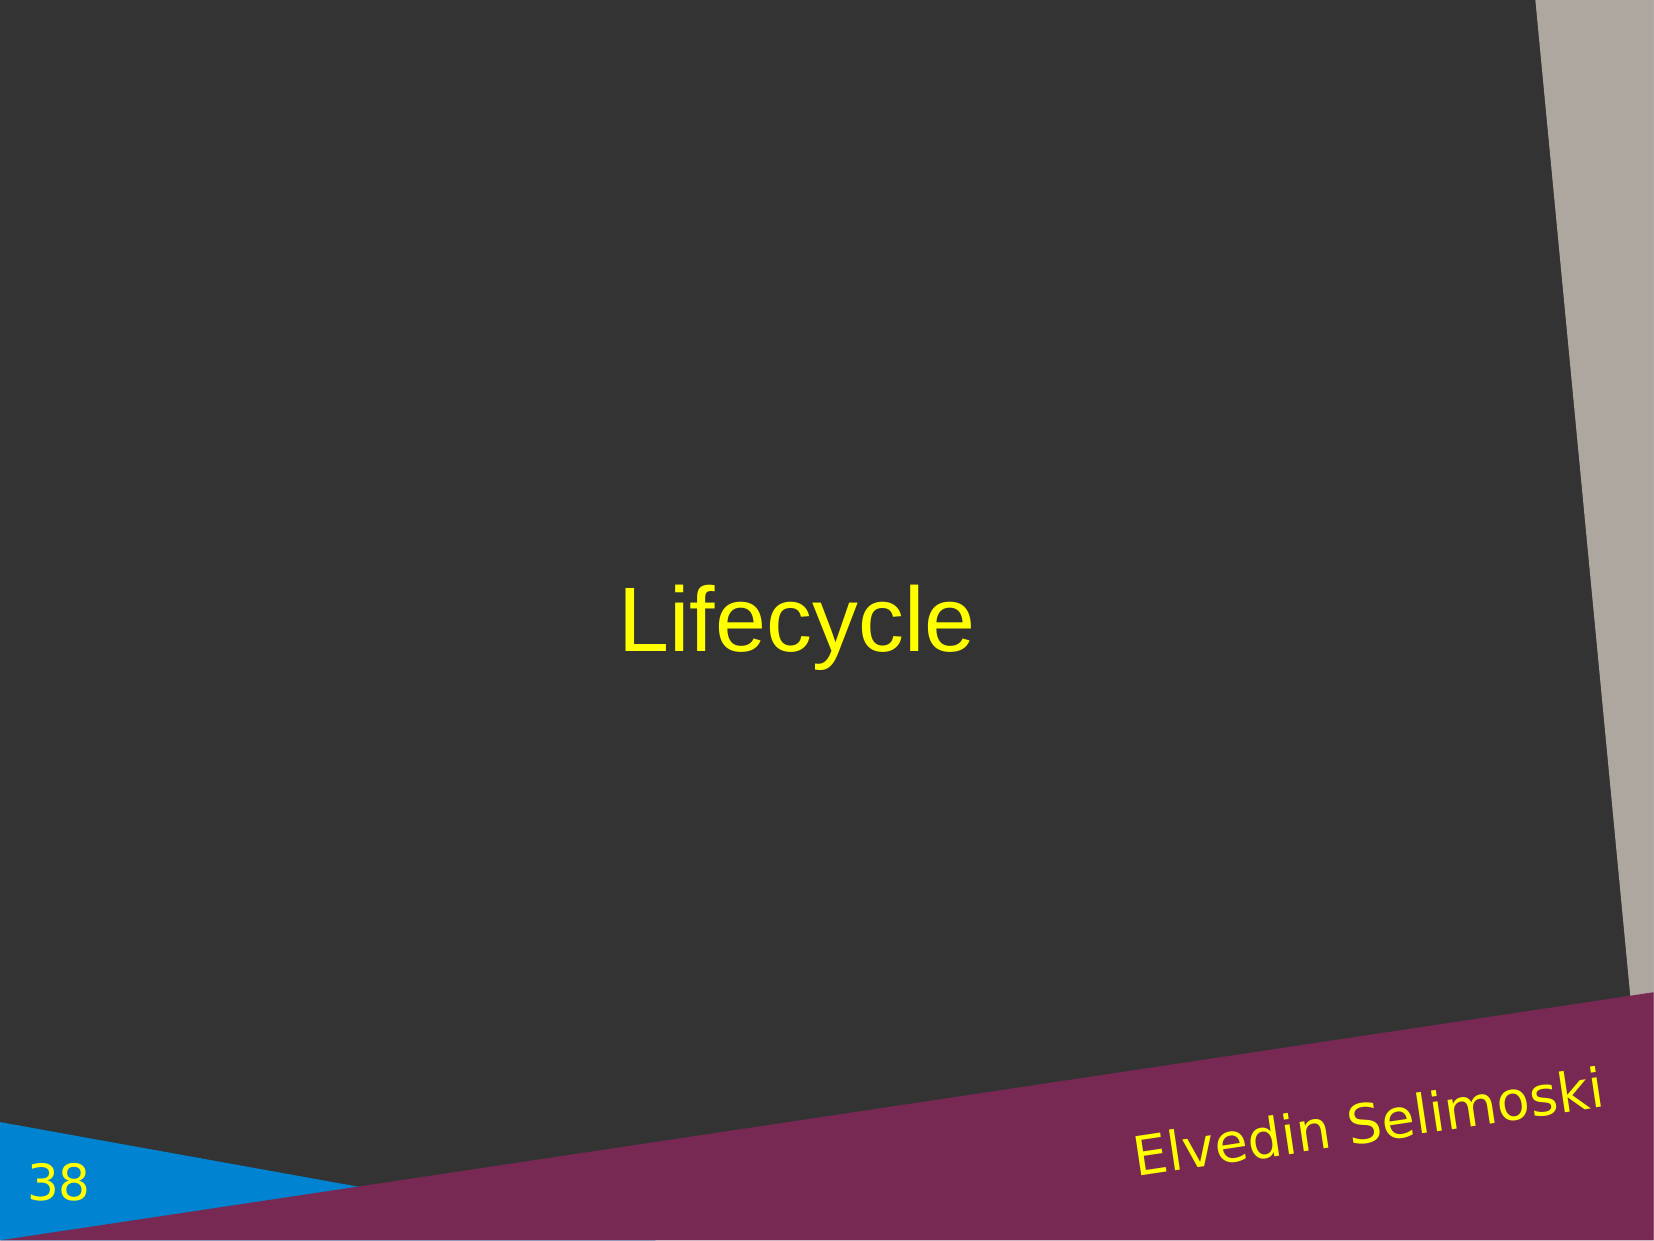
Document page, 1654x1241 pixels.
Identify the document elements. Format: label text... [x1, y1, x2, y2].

title Lifecycle [53, 407, 1542, 833]
text_box Elvedin Selimoski [1052, 1015, 1629, 1239]
